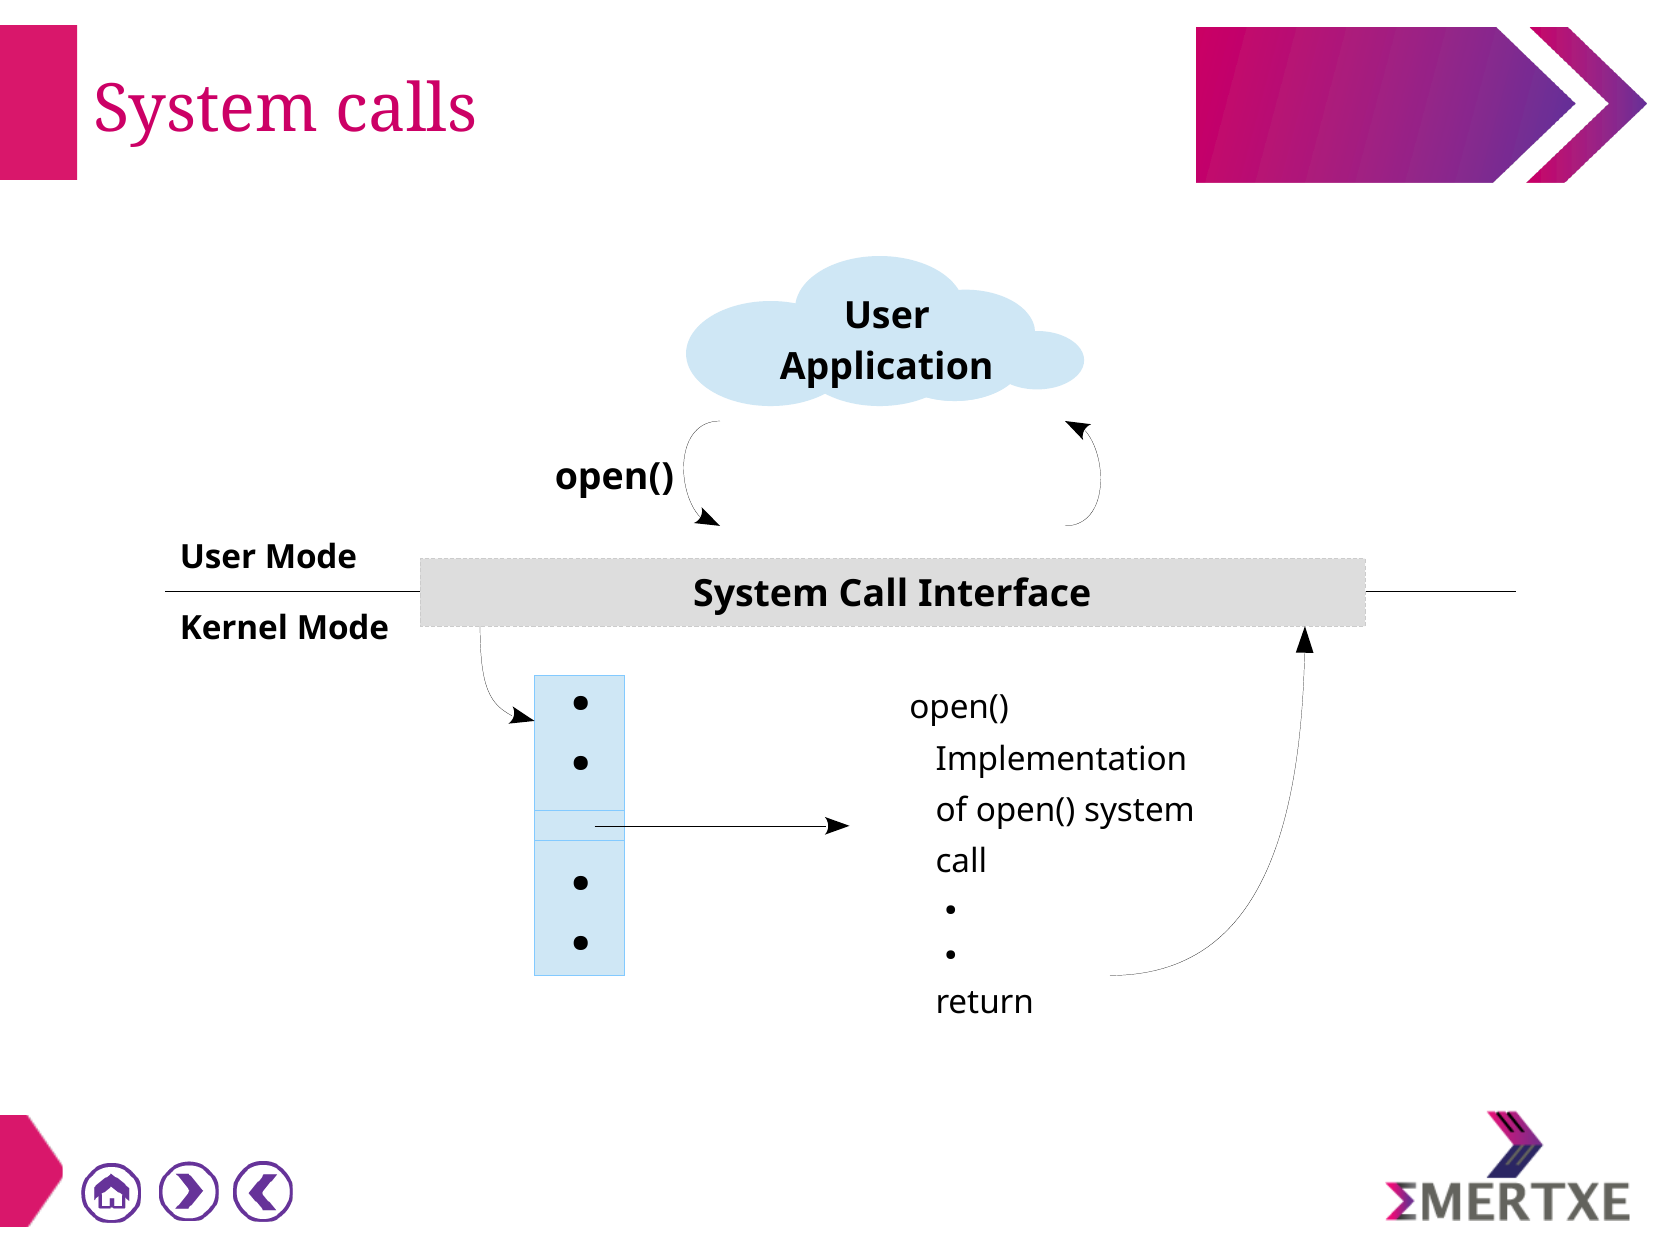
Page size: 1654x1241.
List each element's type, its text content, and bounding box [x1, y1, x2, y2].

text_box [1034, 325, 1085, 390]
text_box open() Implementation of open() system call return [894, 675, 1238, 1006]
picture [1571, 27, 1647, 183]
text_box open() [540, 442, 709, 504]
text_box User Application [765, 280, 1034, 390]
picture [159, 1161, 219, 1222]
picture [1385, 1107, 1631, 1221]
text_box [808, 256, 951, 280]
text_box [534, 667, 625, 984]
text_box Kernel Mode [165, 596, 421, 689]
text_box System Call Interface [420, 558, 1366, 627]
text_box [686, 301, 1066, 551]
picture [81, 1163, 141, 1223]
title System calls [93, 2, 1571, 210]
text_box User Mode [165, 525, 378, 596]
picture [233, 1161, 293, 1222]
